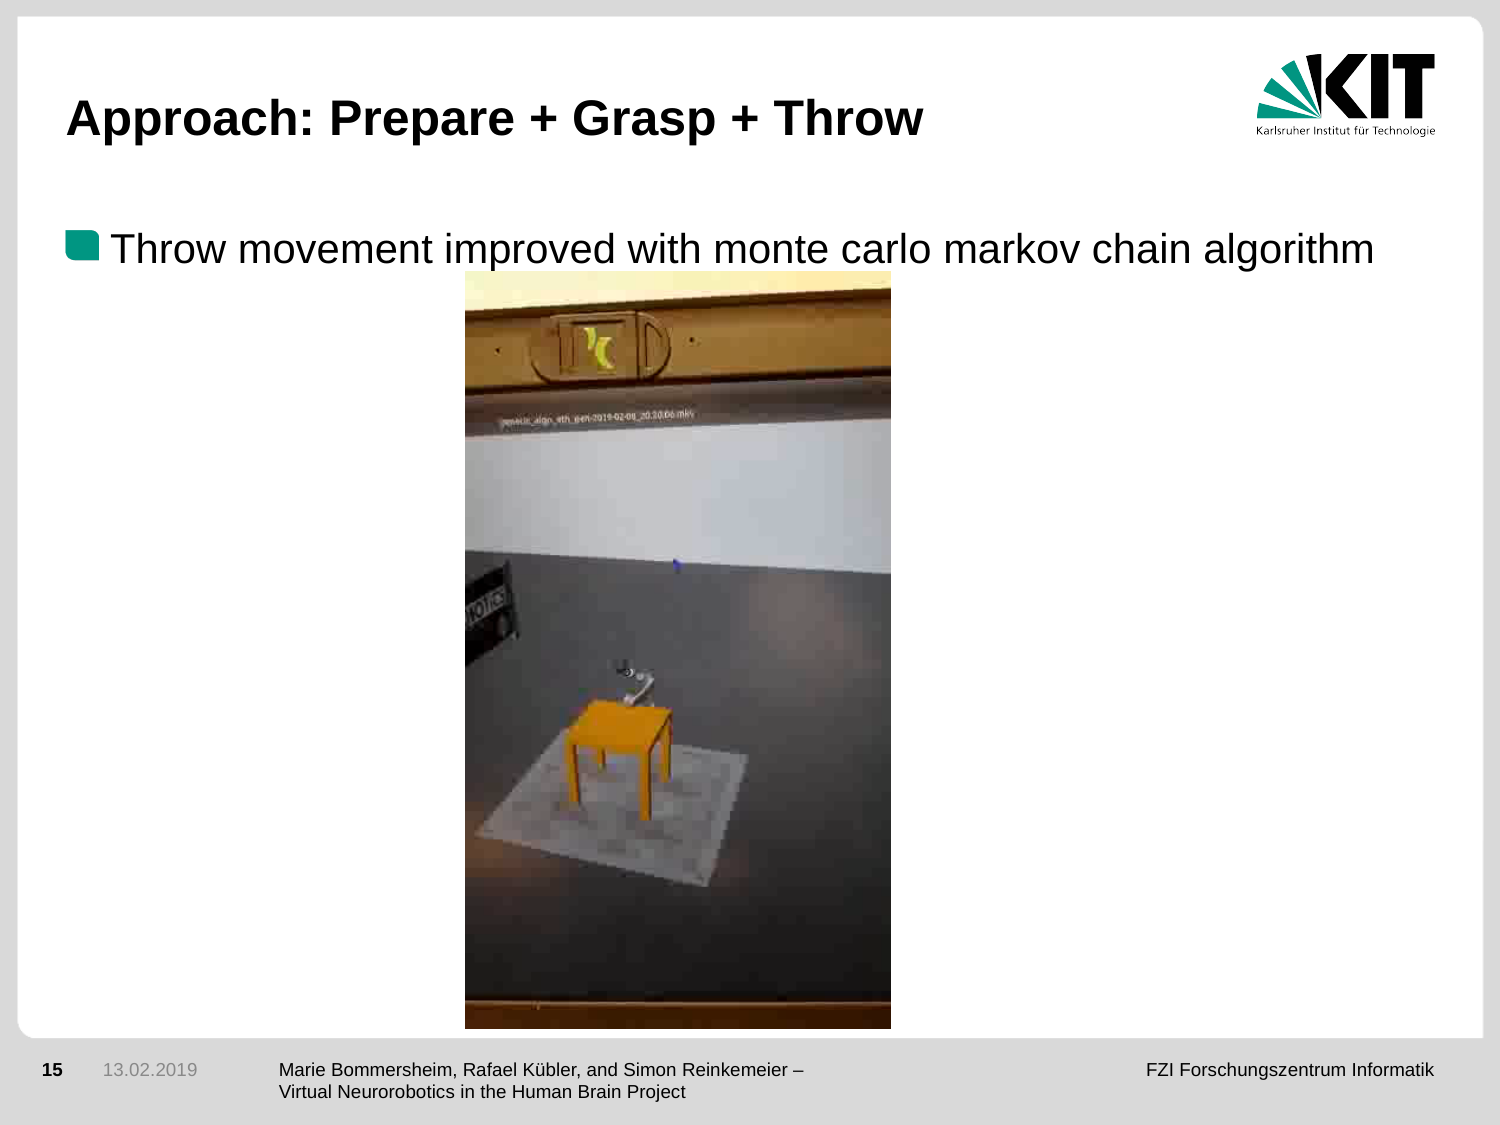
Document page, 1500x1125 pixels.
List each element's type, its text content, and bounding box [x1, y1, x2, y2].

slide_number <Foliennummer> [41, 1057, 96, 1106]
slide_number 13.02.2019 [102, 1057, 272, 1118]
title Approach: Prepare + Grasp + Throw [65, 64, 1192, 147]
list Throw movement improved with monte carlo markov chain algorithm [65, 197, 1435, 1002]
text_box [464, 270, 892, 1030]
picture [0, 0, 1500, 1125]
